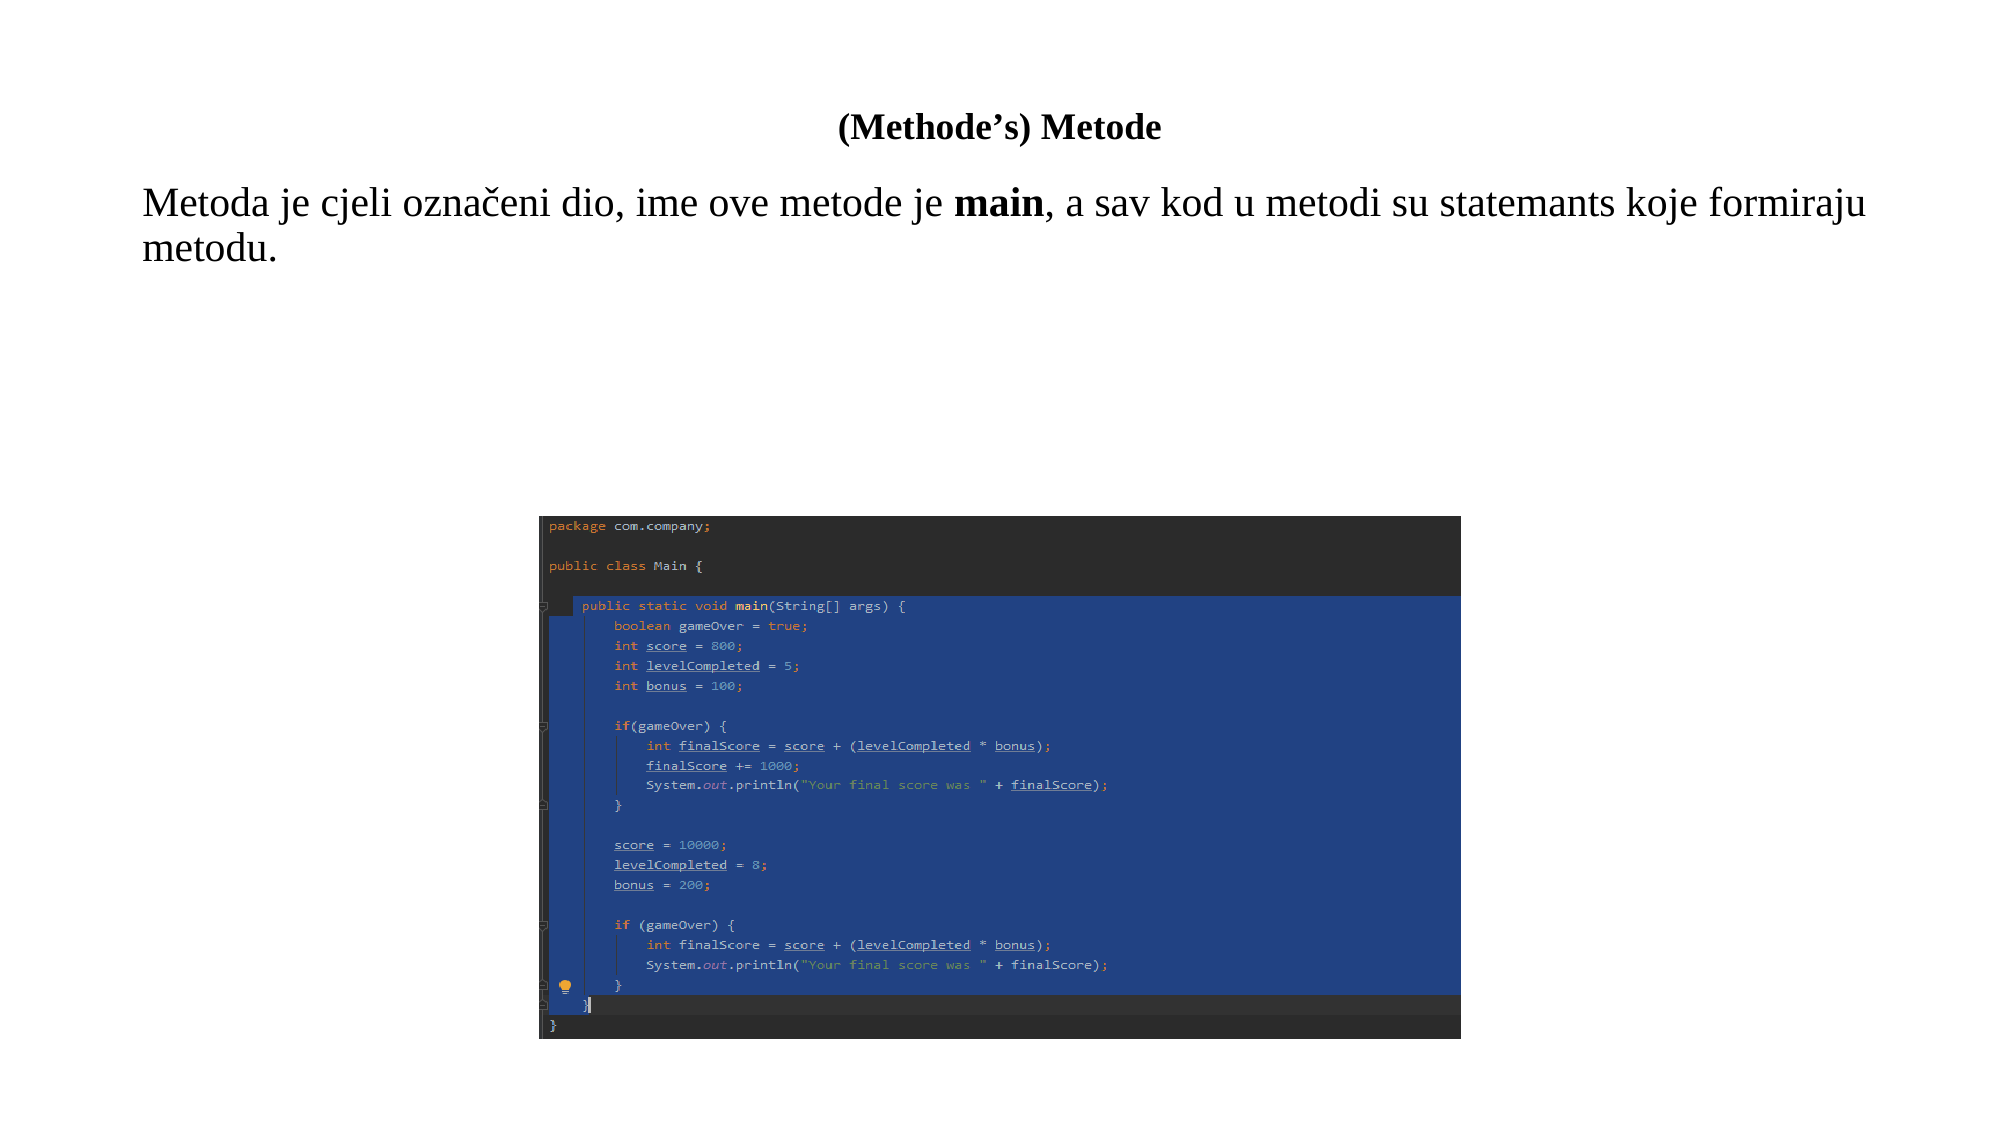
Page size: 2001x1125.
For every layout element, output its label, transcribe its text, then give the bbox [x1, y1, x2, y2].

text_box (Methode’s) Metode [717, 94, 1283, 156]
list Metoda je cjeli označeni dio, ime ove metode je main, a sav kod u metodi su statemants koje formiraju metodu. [127, 173, 1894, 1039]
picture [539, 516, 1461, 1039]
